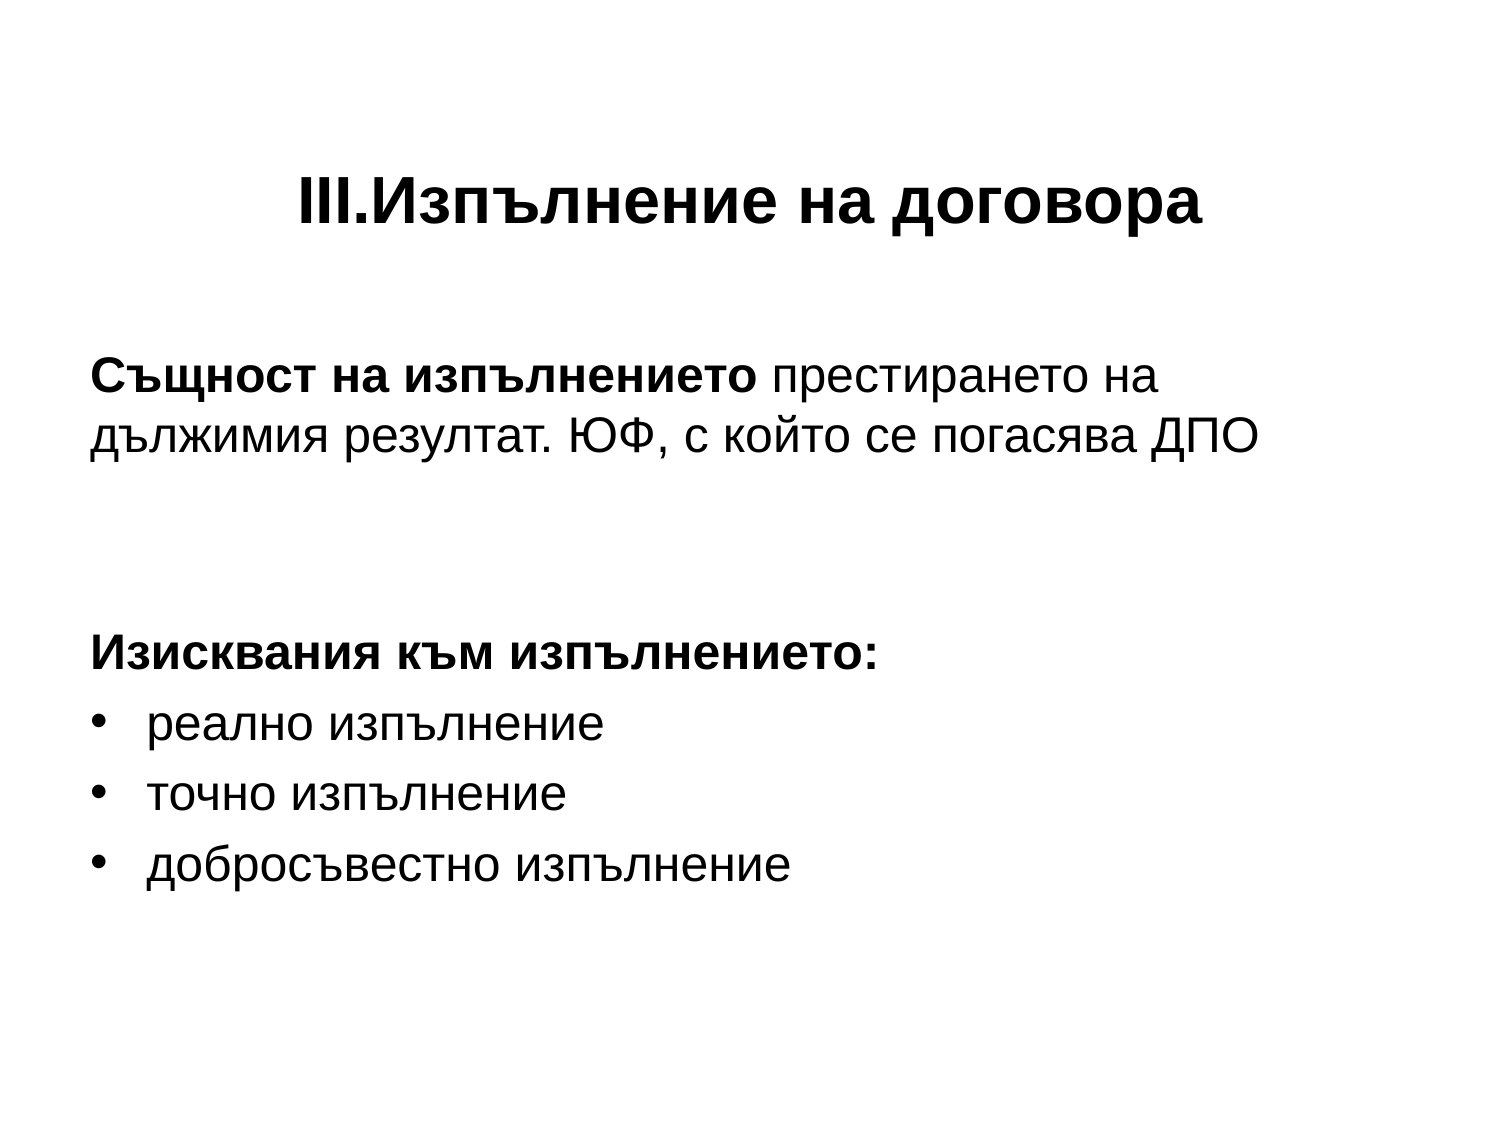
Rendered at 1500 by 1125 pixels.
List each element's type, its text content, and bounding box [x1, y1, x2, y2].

list Същност на изпълнението престирането на дължимия резултат. ЮФ, с който се погасява ДПО Изисквания към изпълнението: реално изпълнение точно изпълнение добросъвестно изпълнение [75, 262, 1426, 1005]
title ІІІ.Изпълнение на договора [75, 45, 1426, 233]
